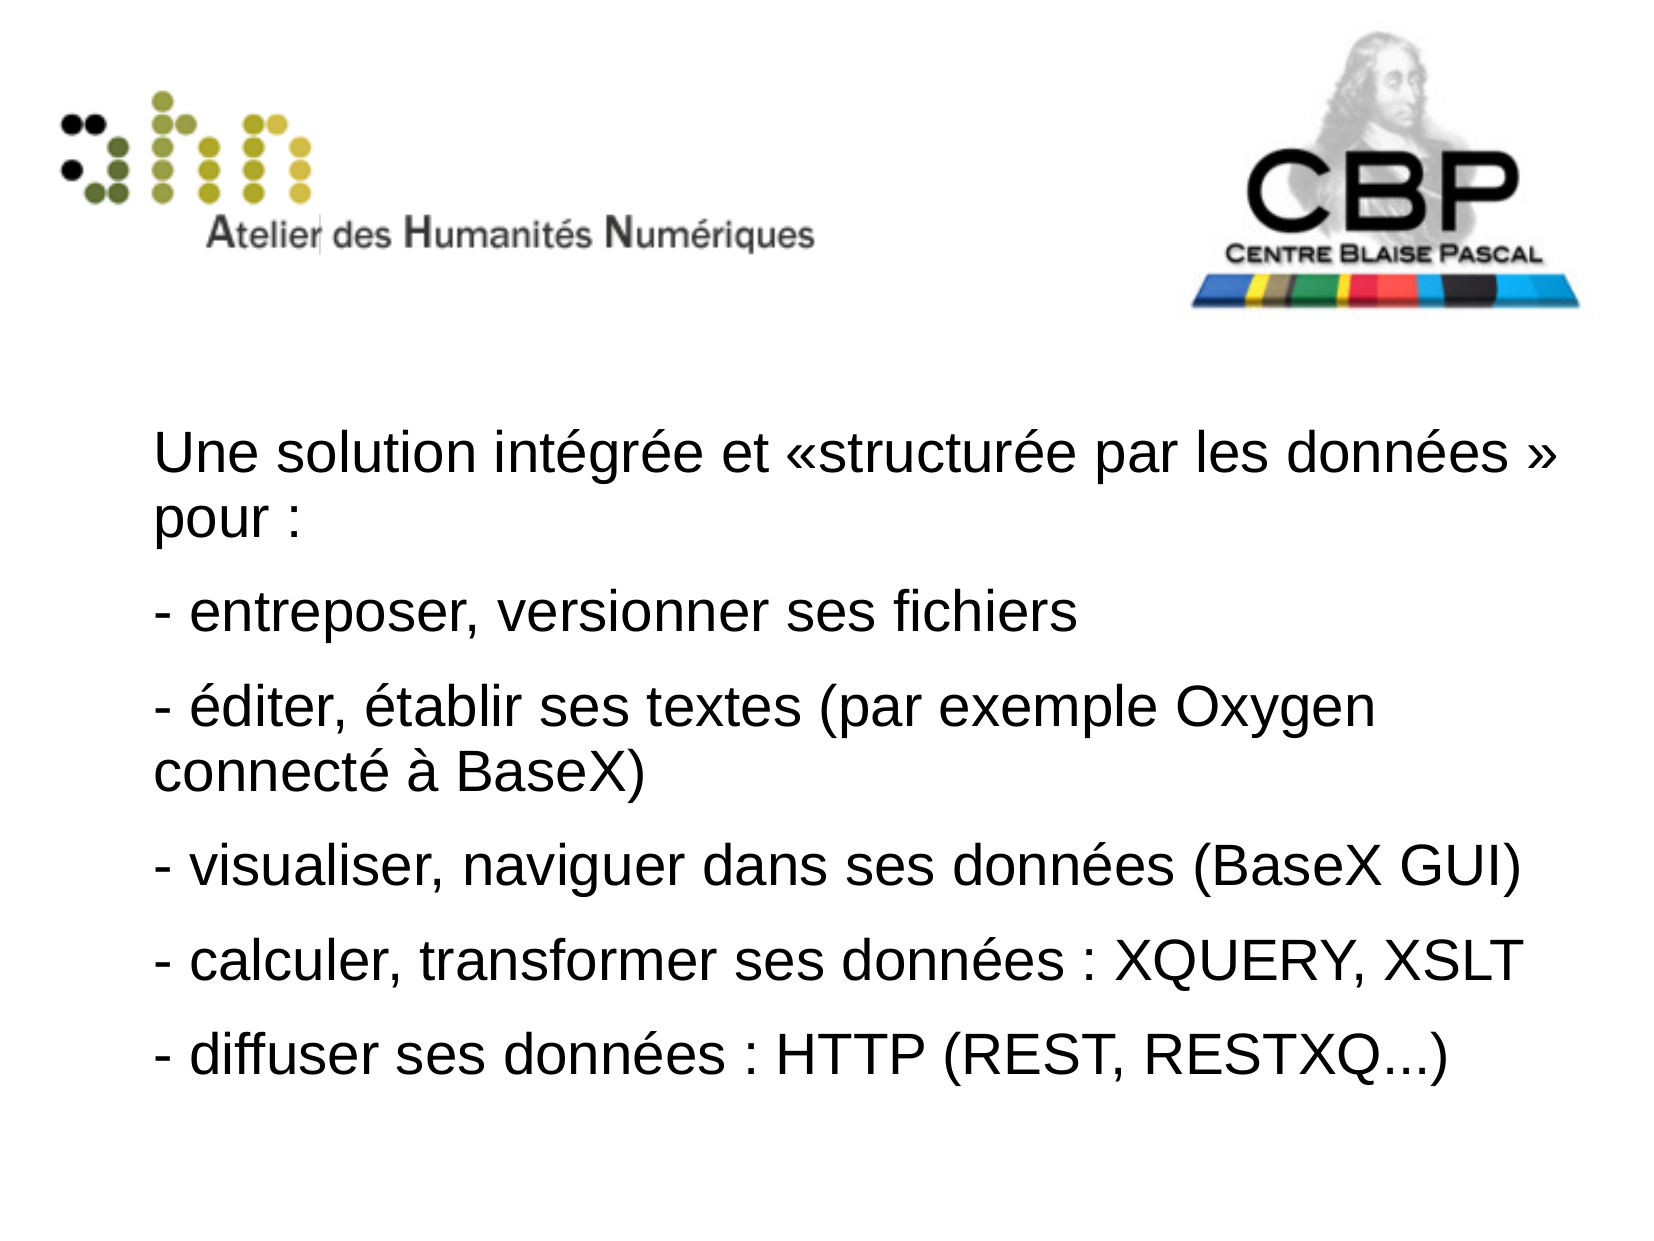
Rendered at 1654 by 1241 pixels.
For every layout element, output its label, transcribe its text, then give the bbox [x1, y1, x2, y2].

picture [1177, 20, 1595, 325]
list Une solution intégrée et «structurée par les données » pour : - entreposer, versionner ses fichiers - éditer, établir ses textes (par exemple Oxygen connecté à BaseX) - visualiser, naviguer dans ses données (BaseX GUI) - calculer, transformer ses données : XQUERY, XSLT - diffuser ses données : HTTP (REST, RESTXQ...) [82, 419, 1571, 1089]
picture [53, 11, 934, 260]
